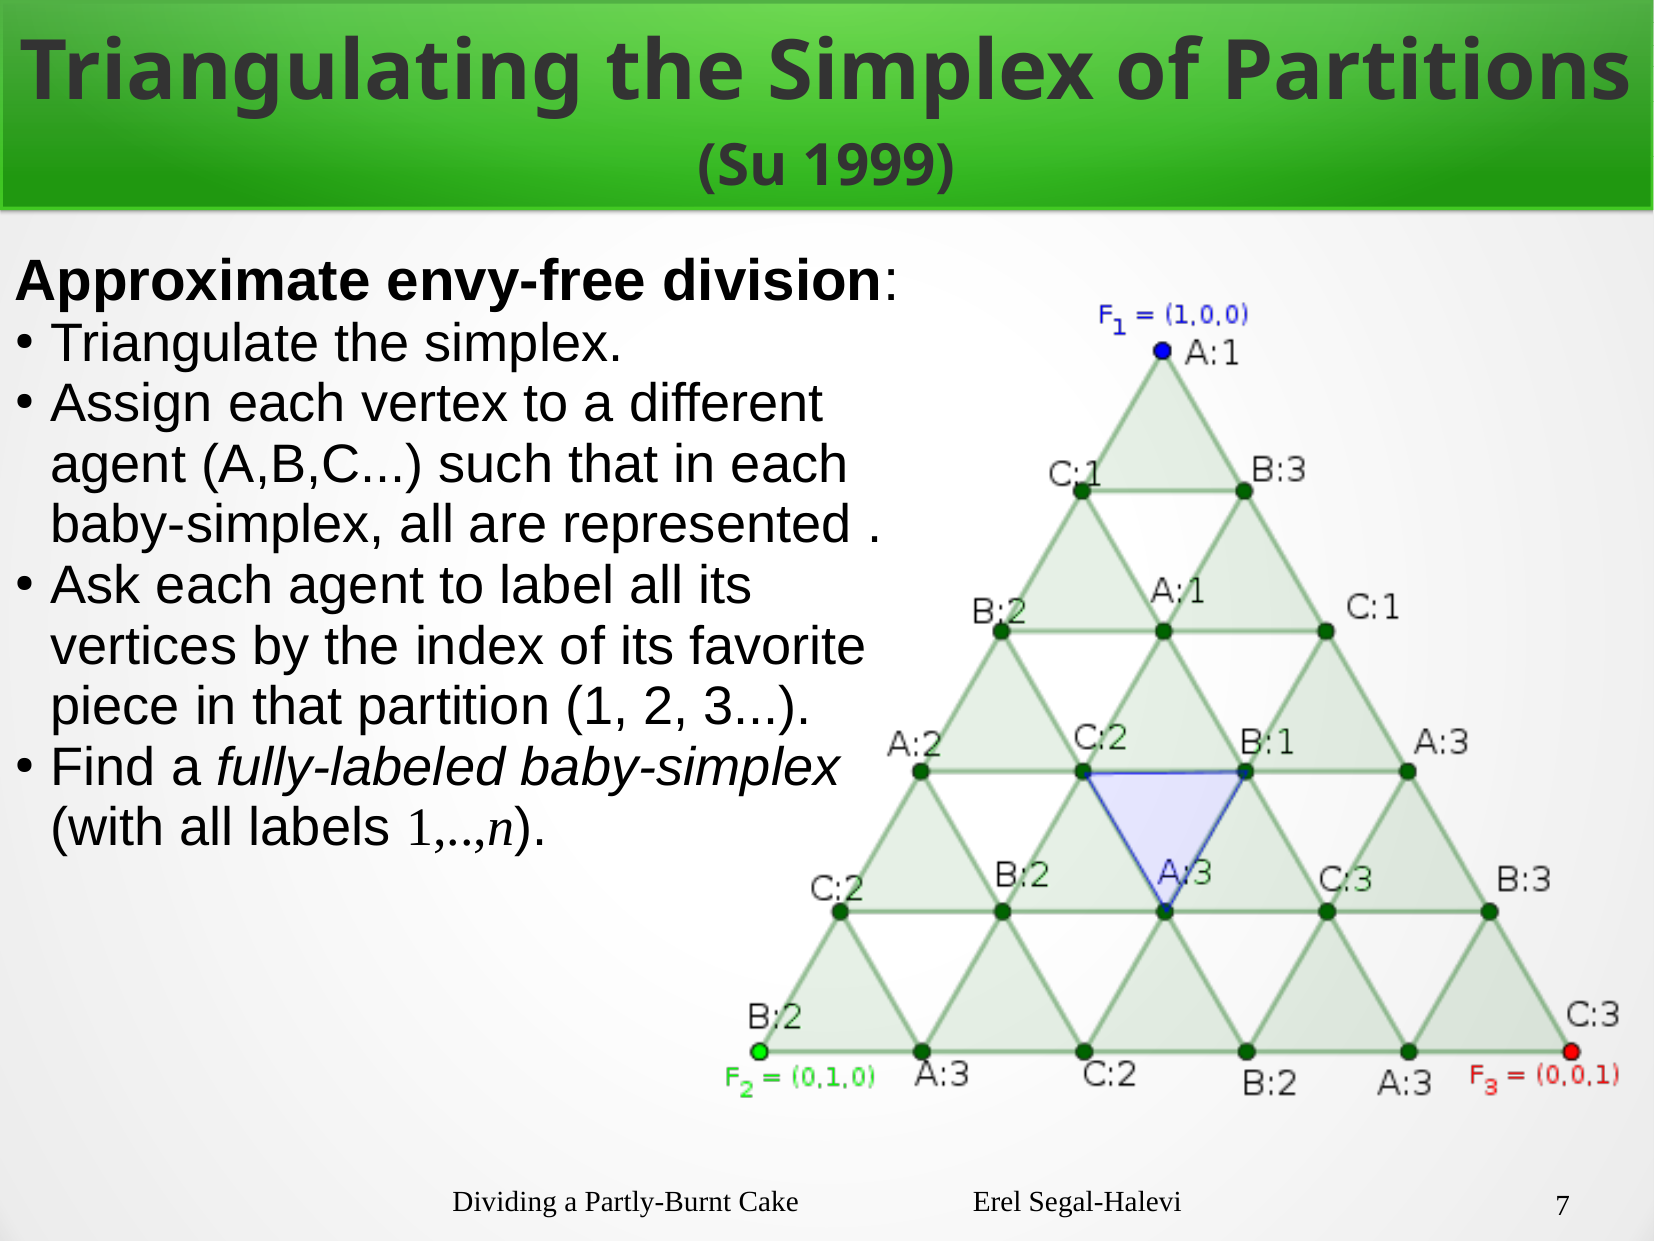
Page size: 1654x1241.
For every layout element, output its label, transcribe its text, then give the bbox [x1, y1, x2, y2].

title Triangulating the Simplex of Partitions (Su 1999) [0, 0, 1654, 243]
text_box Approximate envy-free division: Triangulate the simplex. Assign each vertex to a different agent (A,B,C...) such that in each baby-simplex, all are represented . Ask each agent to label all its vertices by the index of its favorite piece in that partition (1, 2, 3...). Find a fully-labeled baby-simplex (with all labels 1,..,n). [0, 240, 916, 901]
picture [707, 269, 1621, 1162]
